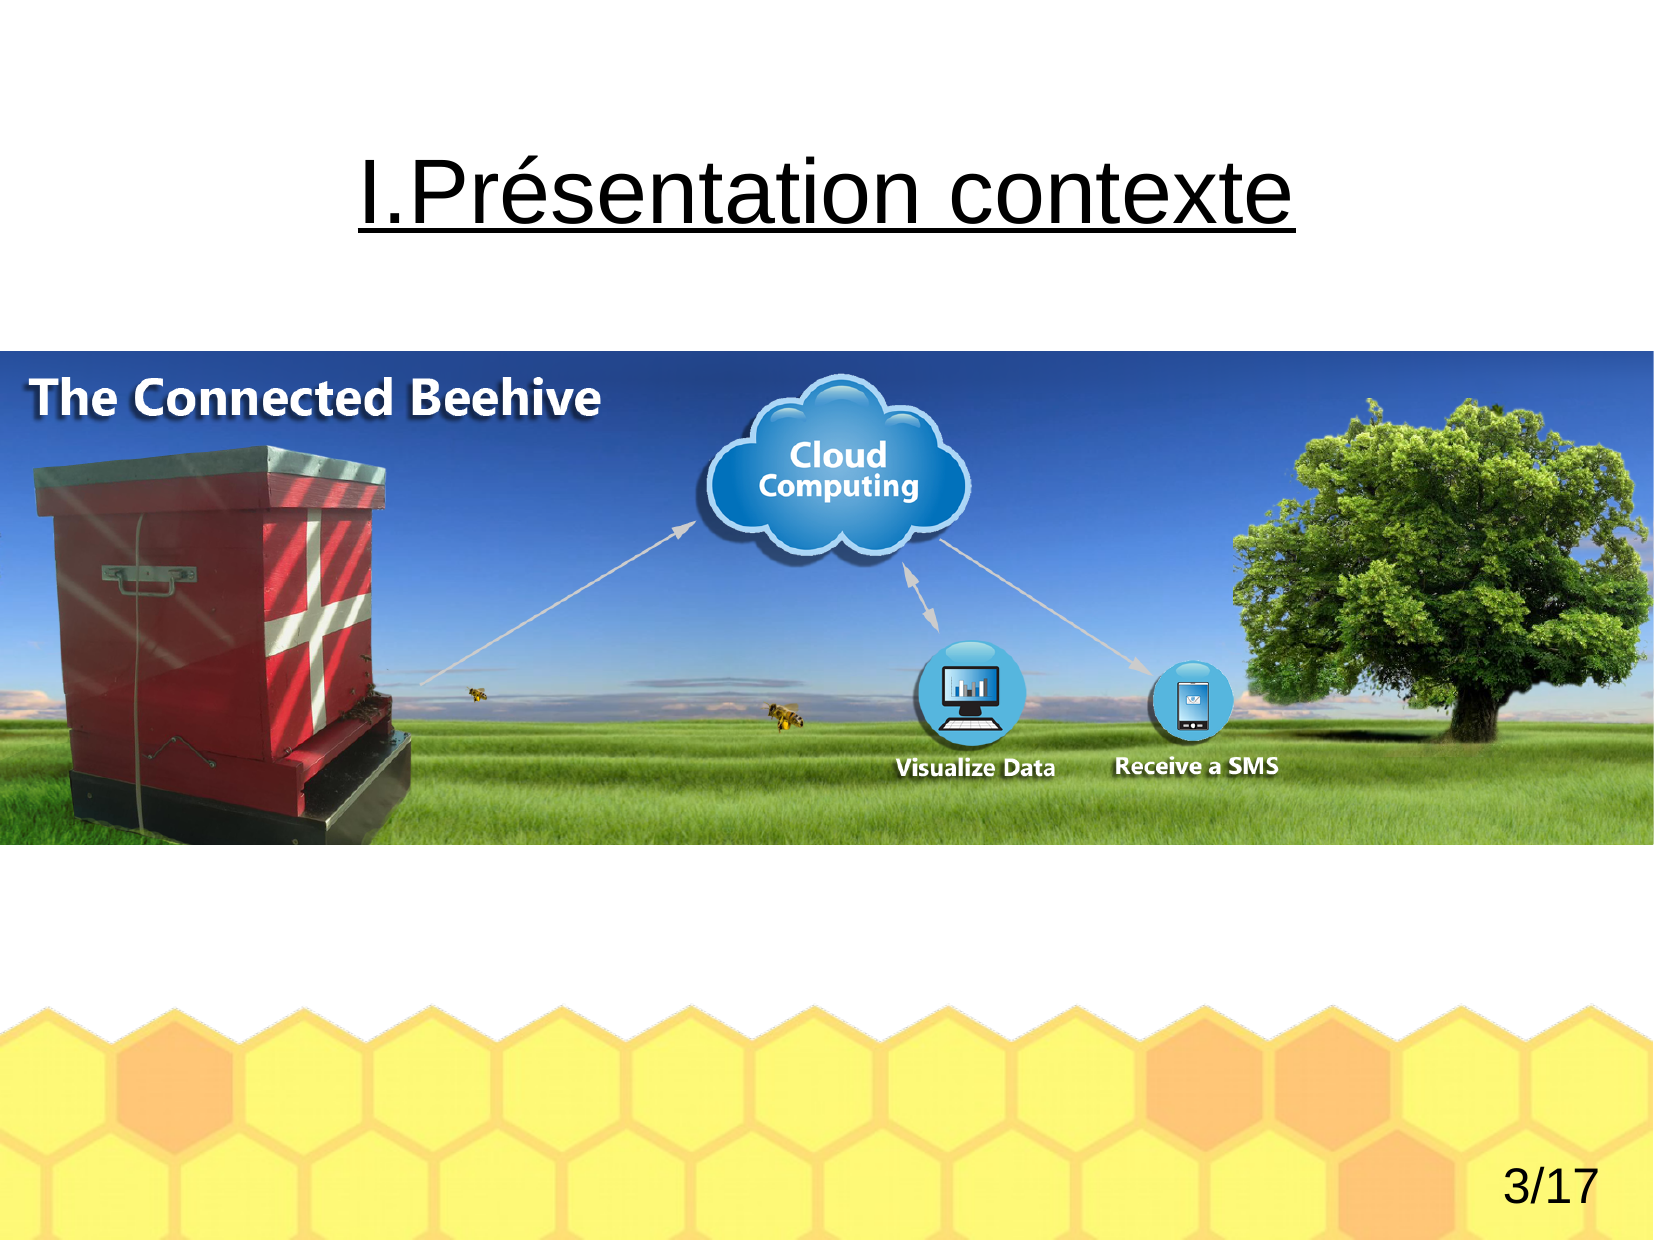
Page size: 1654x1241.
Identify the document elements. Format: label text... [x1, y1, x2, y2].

picture [0, 351, 1654, 845]
picture [0, 1001, 1653, 1240]
text_box <numéro>/17 [1488, 1146, 1630, 1241]
text_box I.Présentation contexte [82, 83, 1571, 291]
